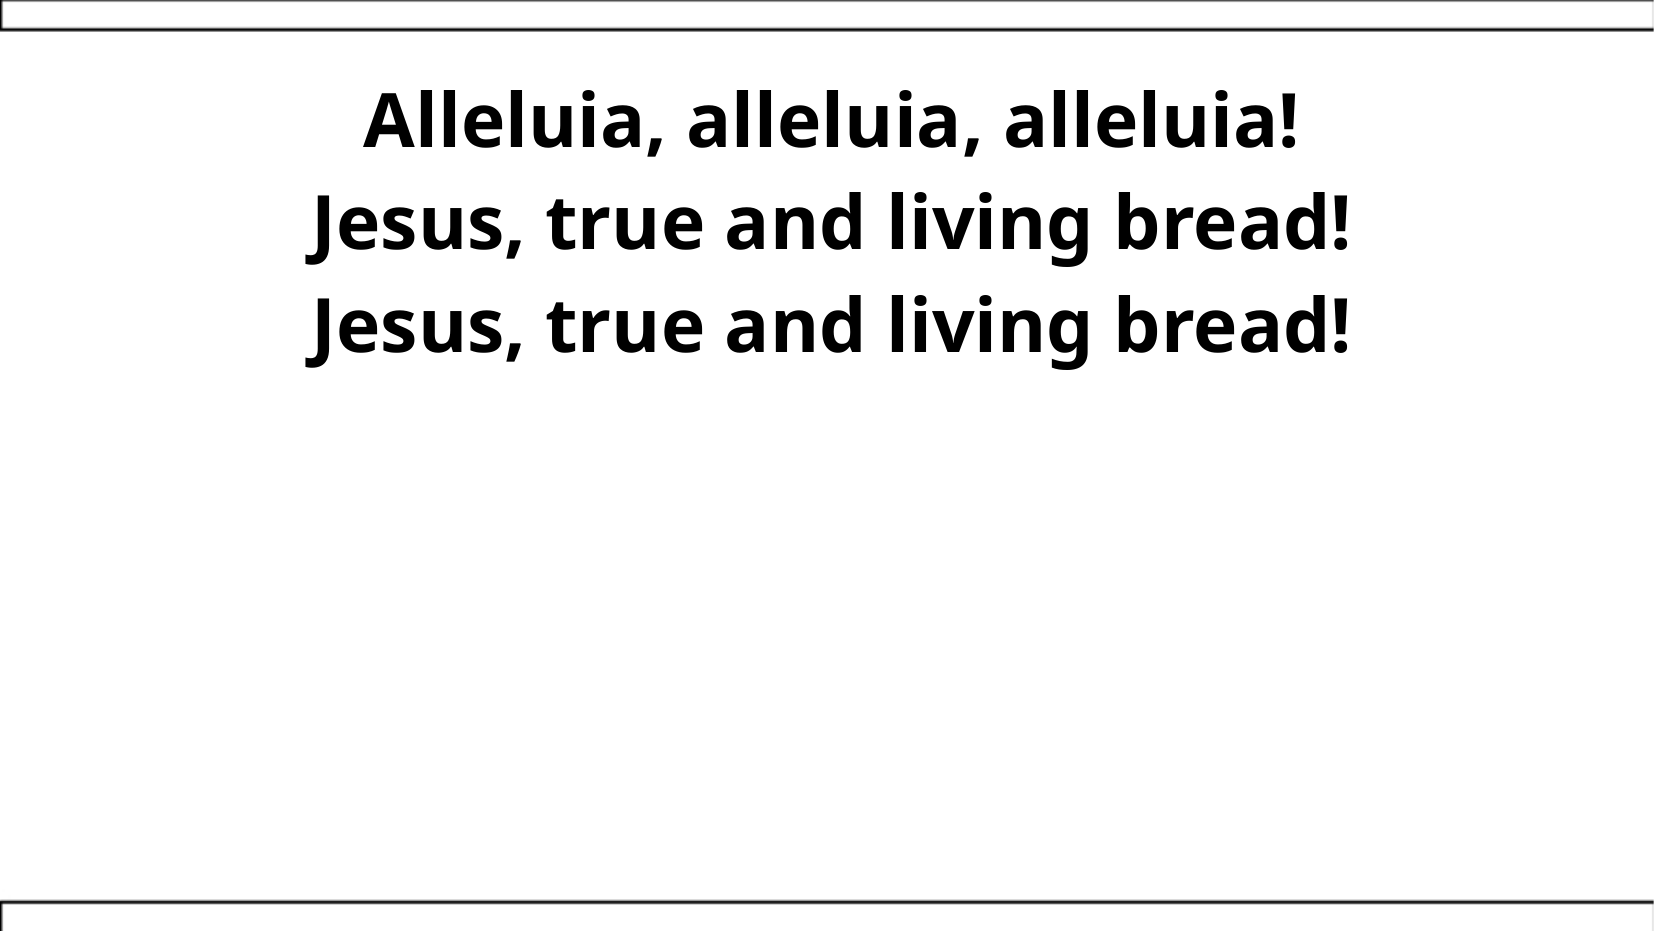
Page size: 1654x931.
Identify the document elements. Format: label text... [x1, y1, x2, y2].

picture [0, 0, 1654, 931]
text_box Alleluia, alleluia, alleluia! Jesus, true and living bread! Jesus, true and living bread! [75, 60, 1591, 475]
